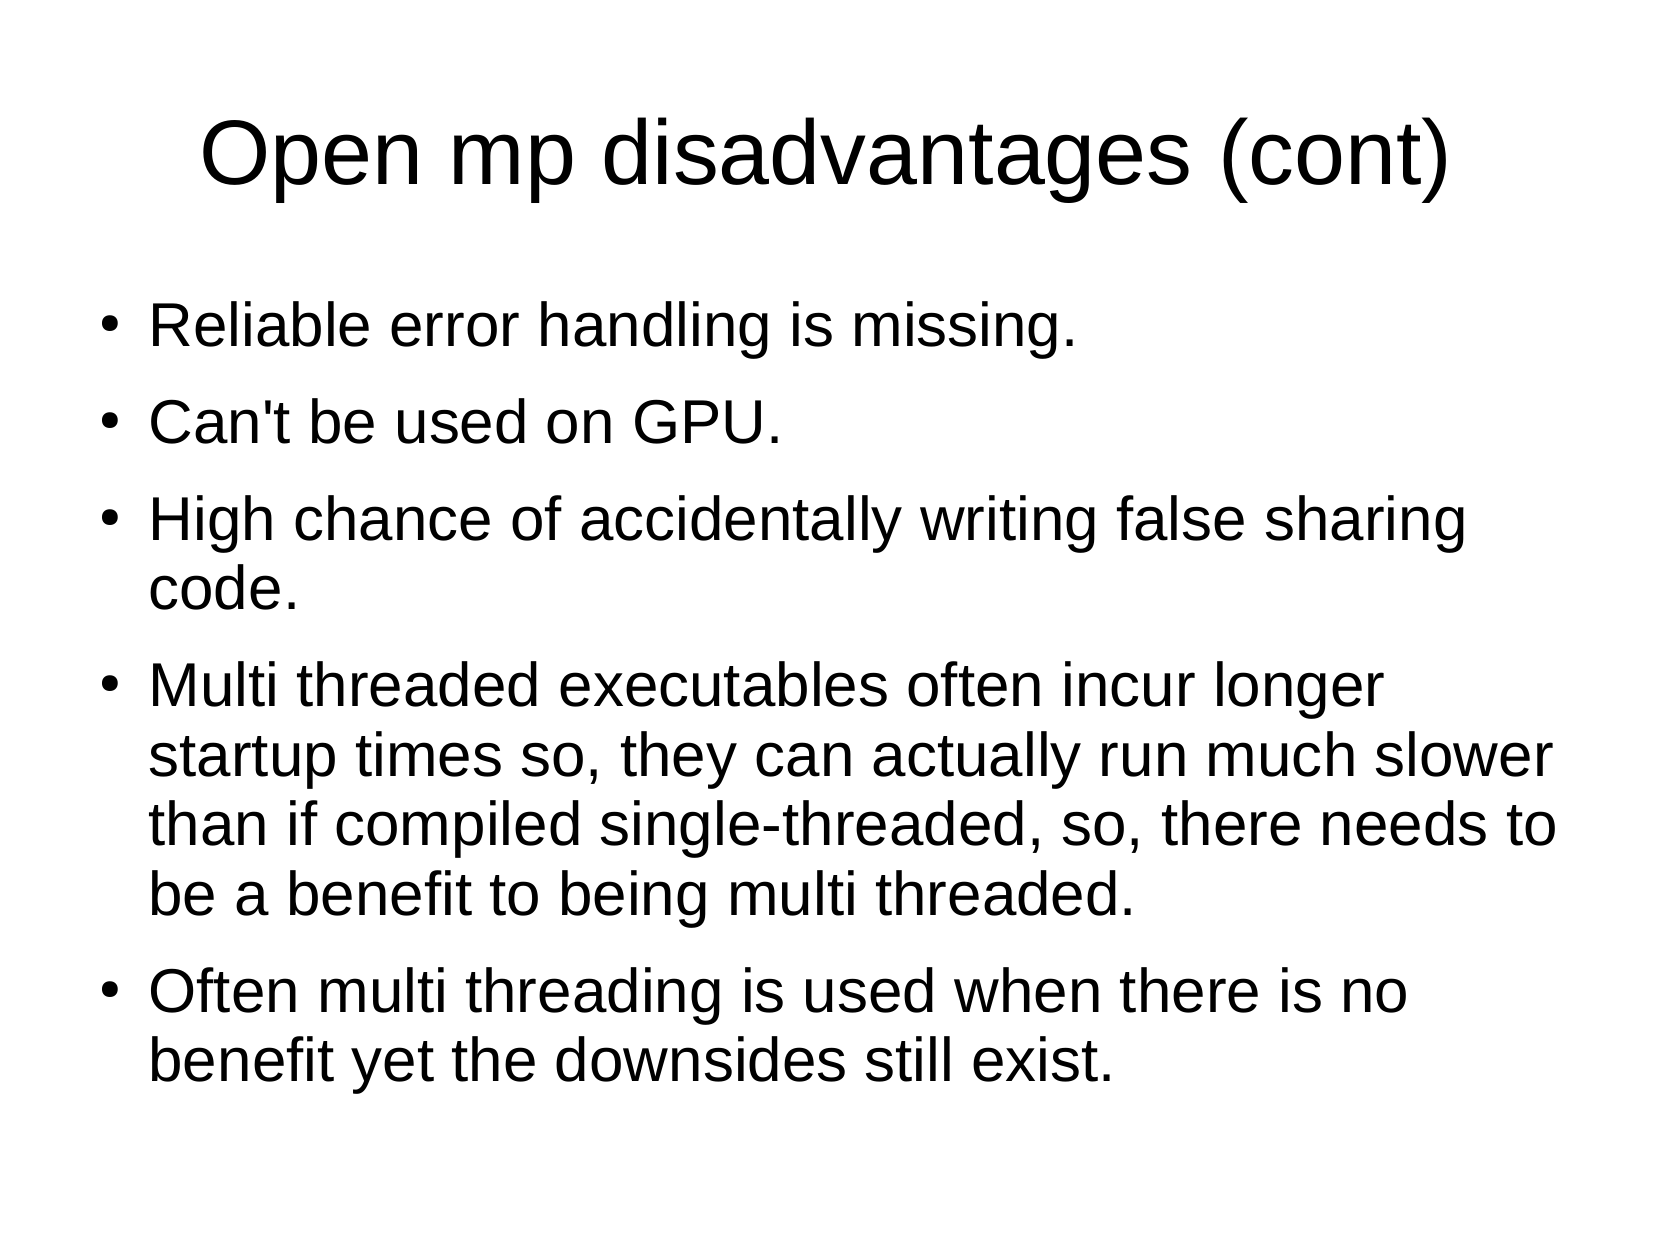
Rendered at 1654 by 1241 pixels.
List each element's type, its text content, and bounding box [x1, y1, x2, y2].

list Reliable error handling is missing. Can't be used on GPU. High chance of accidentally writing false sharing code. Multi threaded executables often incur longer startup times so, they can actually run much slower than if compiled single-threaded, so, there needs to be a benefit to being multi threaded. Often multi threading is used when there is no benefit yet the downsides still exist. [82, 290, 1571, 1109]
title Open mp disadvantages (cont) [82, 49, 1571, 257]
